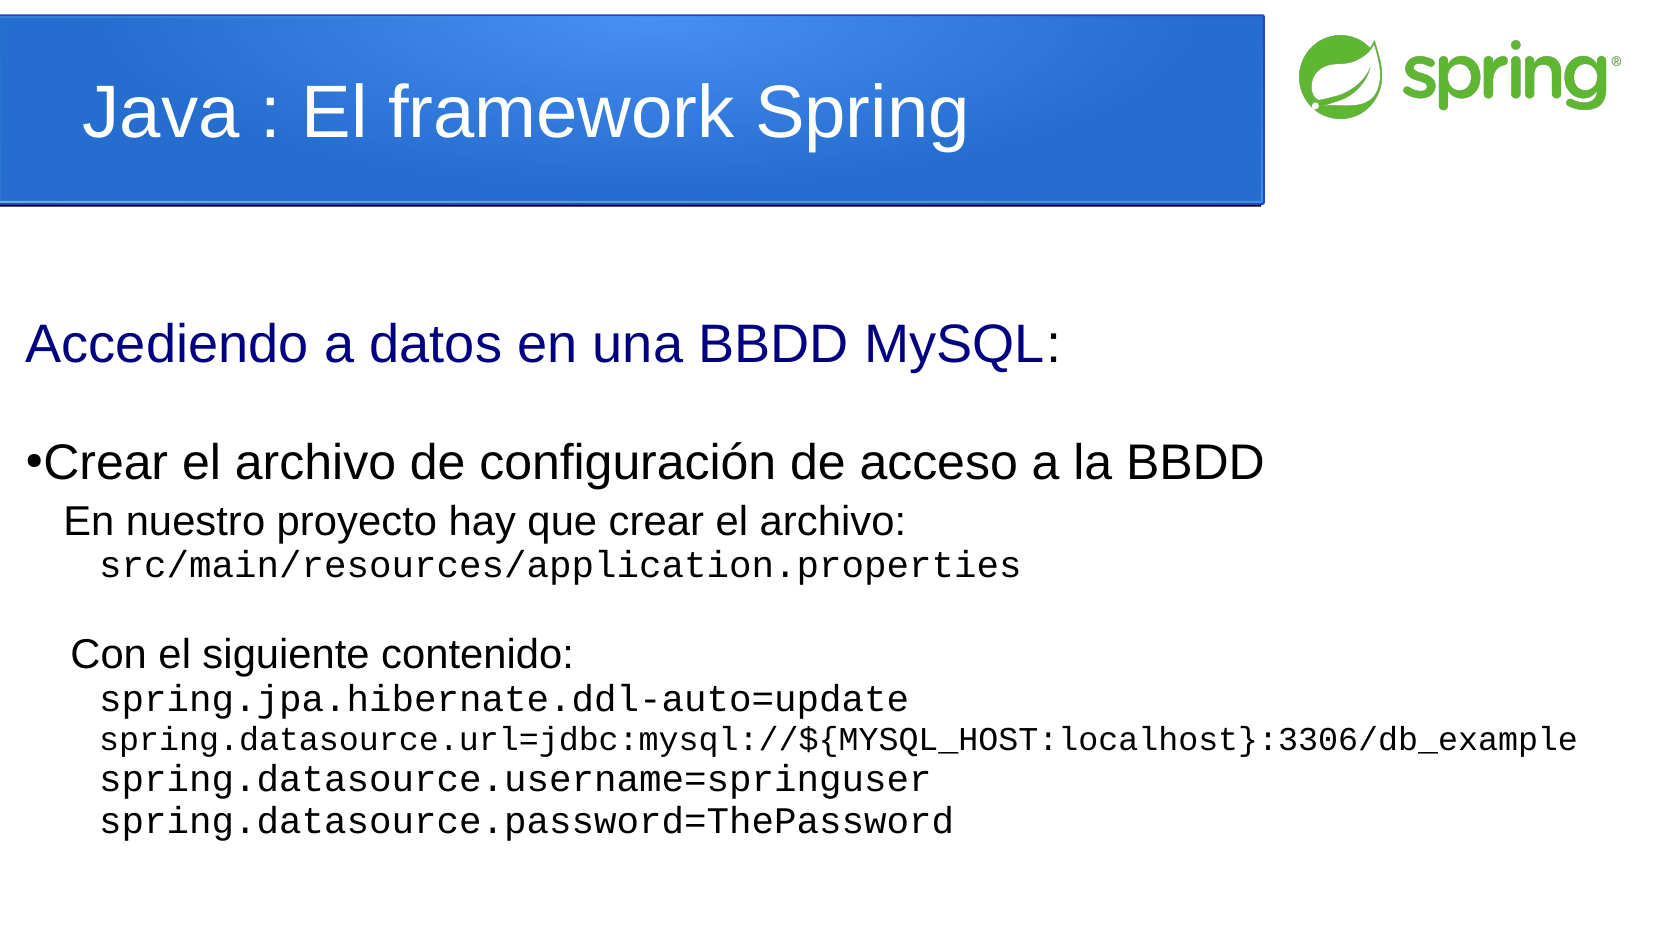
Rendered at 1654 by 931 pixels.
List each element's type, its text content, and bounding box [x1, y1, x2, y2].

picture [1299, 35, 1621, 119]
subtitle Accediendo a datos en una BBDD MySQL: Crear el archivo de configuración de acceso a la BBDD En nuestro proyecto hay que crear el archivo: src/main/resources/application.properties Con el siguiente contenido: spring.jpa.hibernate.ddl-auto=update spring.datasource.url=jdbc:mysql://${MYSQL_HOST:localhost}:3306/db_example spring.datasource.username=springuser spring.datasource.password=ThePassword [25, 164, 1644, 931]
title Java : El framework Spring [82, 35, 1235, 164]
